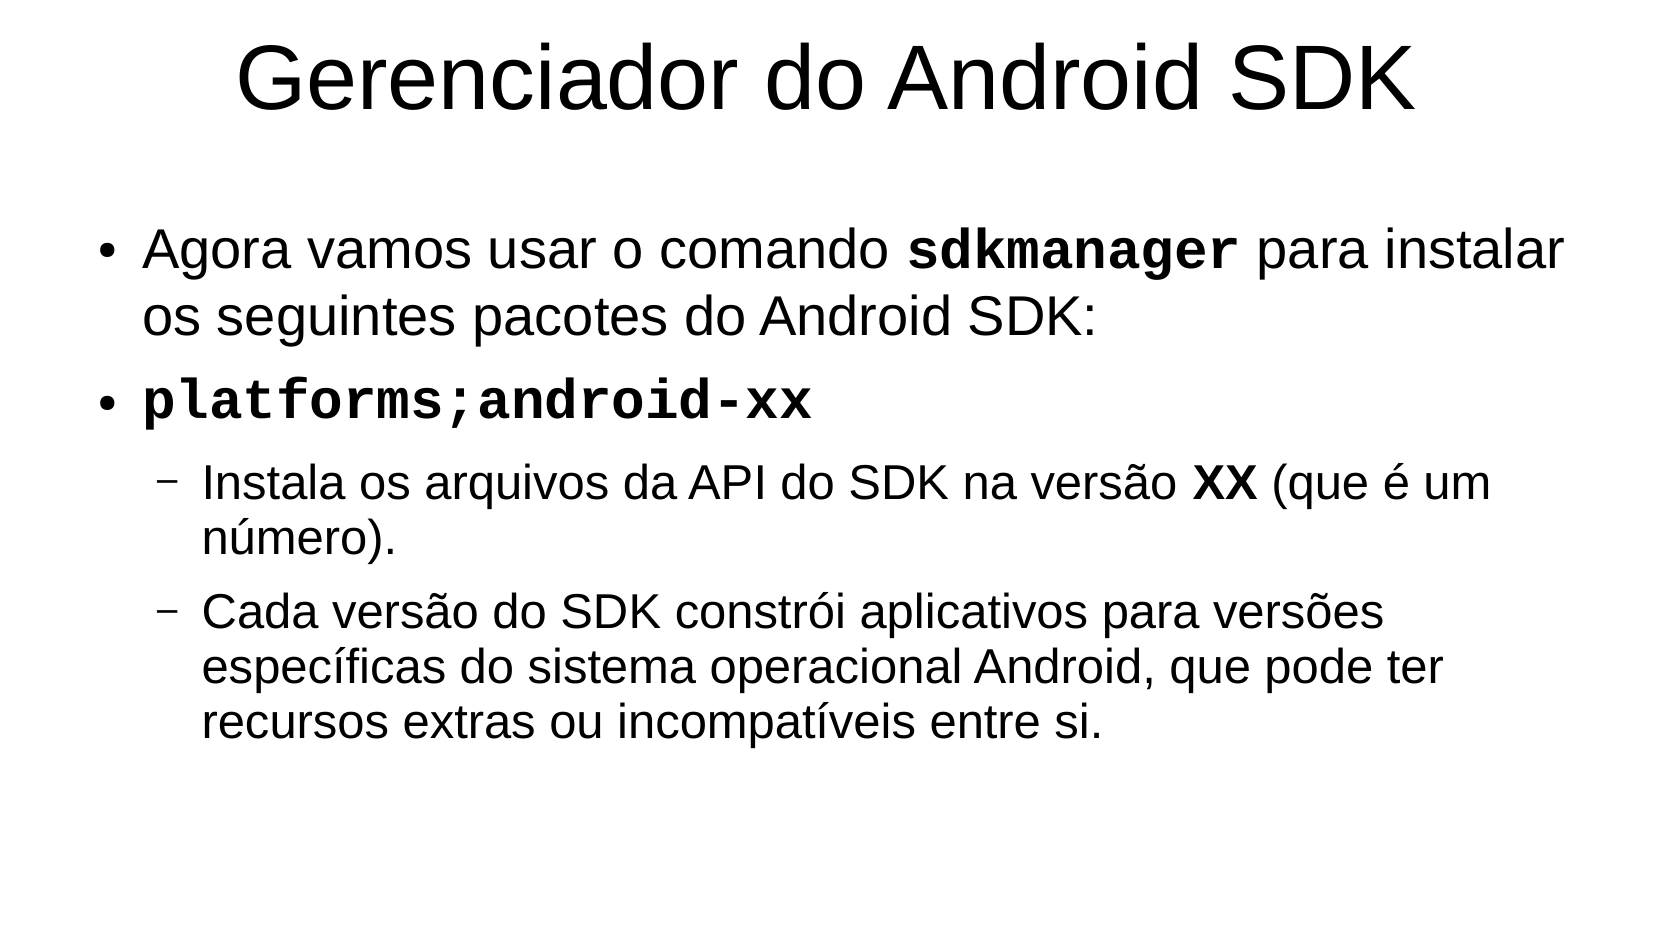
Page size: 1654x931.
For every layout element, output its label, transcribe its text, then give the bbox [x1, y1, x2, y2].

title Gerenciador do Android SDK [0, 0, 1654, 156]
list Agora vamos usar o comando sdkmanager para instalar os seguintes pacotes do Android SDK: platforms;android-xx Instala os arquivos da API do SDK na versão XX (que é um número). Cada versão do SDK constrói aplicativos para versões específicas do sistema operacional Android, que pode ter recursos extras ou incompatíveis entre si. [82, 217, 1571, 758]
